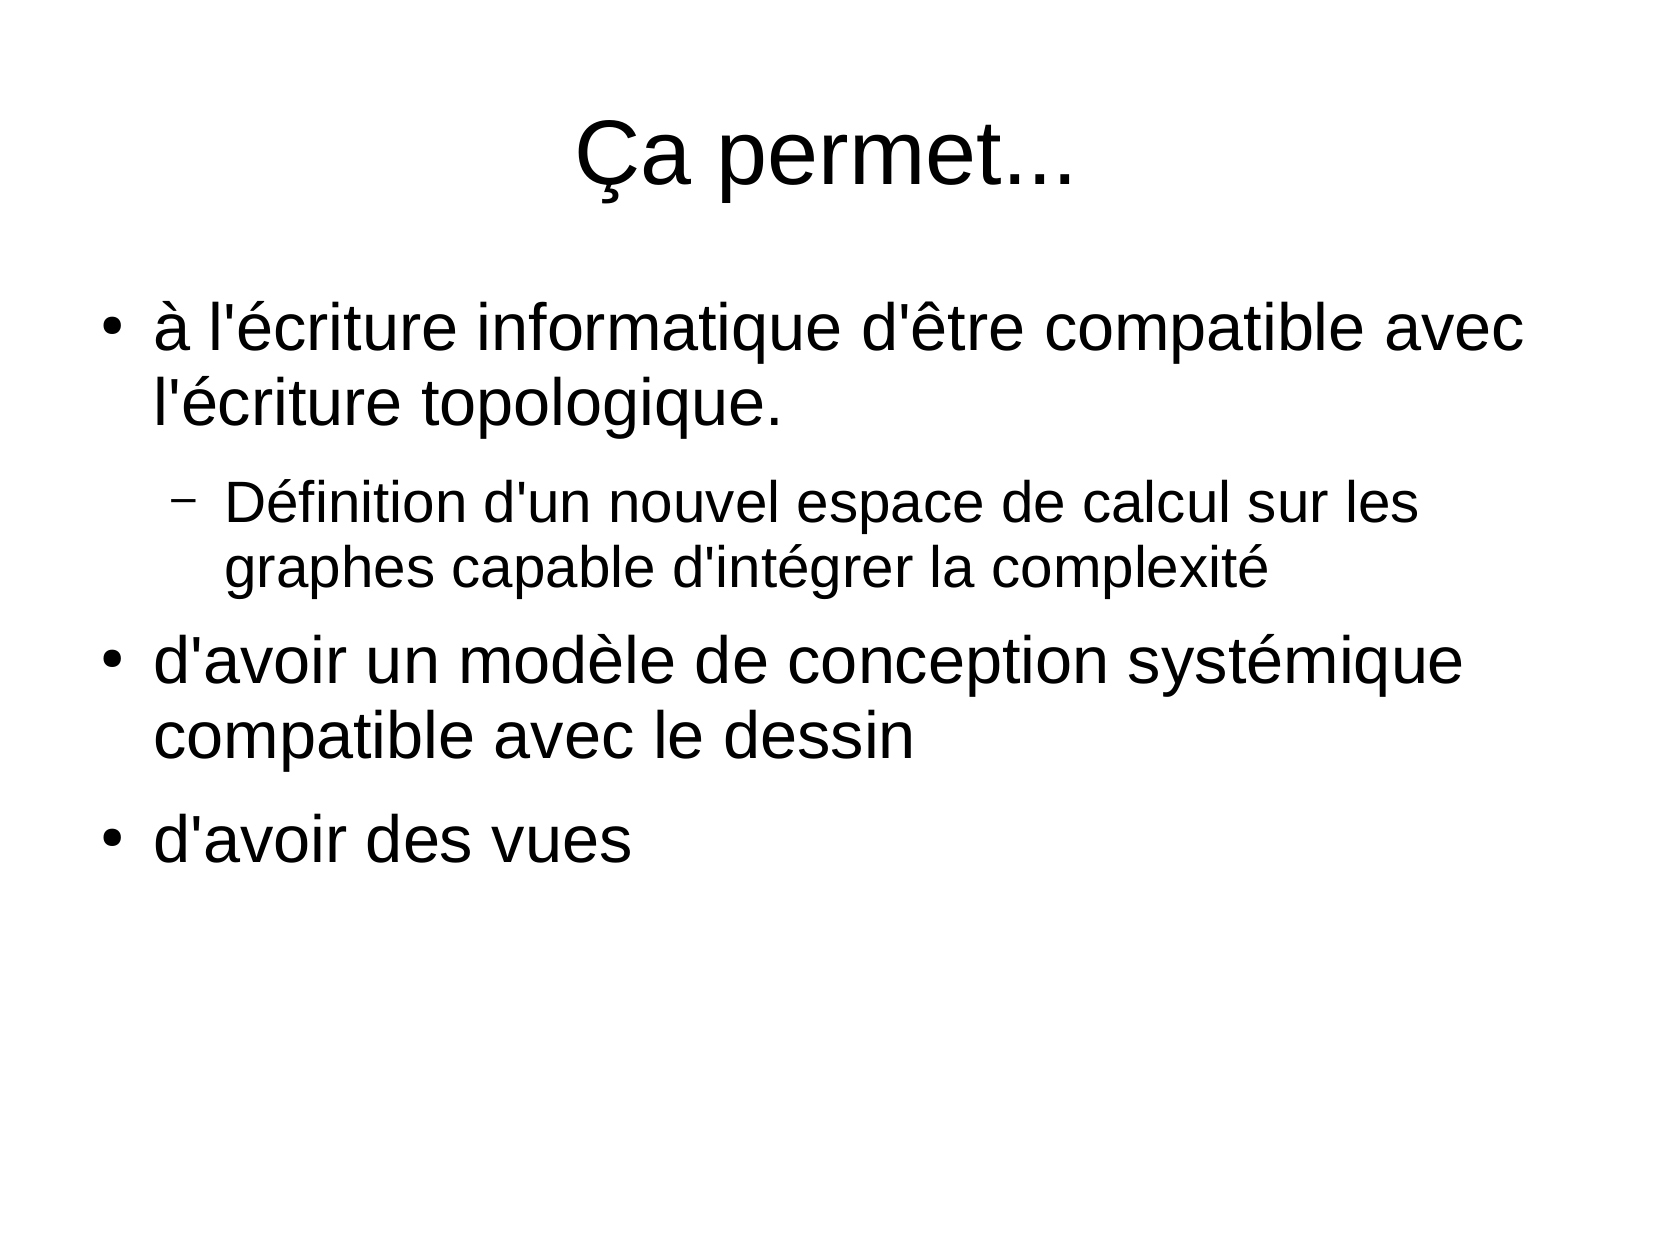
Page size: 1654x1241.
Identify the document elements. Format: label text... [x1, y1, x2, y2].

list à l'écriture informatique d'être compatible avec l'écriture topologique. Définition d'un nouvel espace de calcul sur les graphes capable d'intégrer la complexité d'avoir un modèle de conception systémique compatible avec le dessin d'avoir des vues [82, 290, 1538, 1109]
title Ça permet... [82, 49, 1571, 257]
